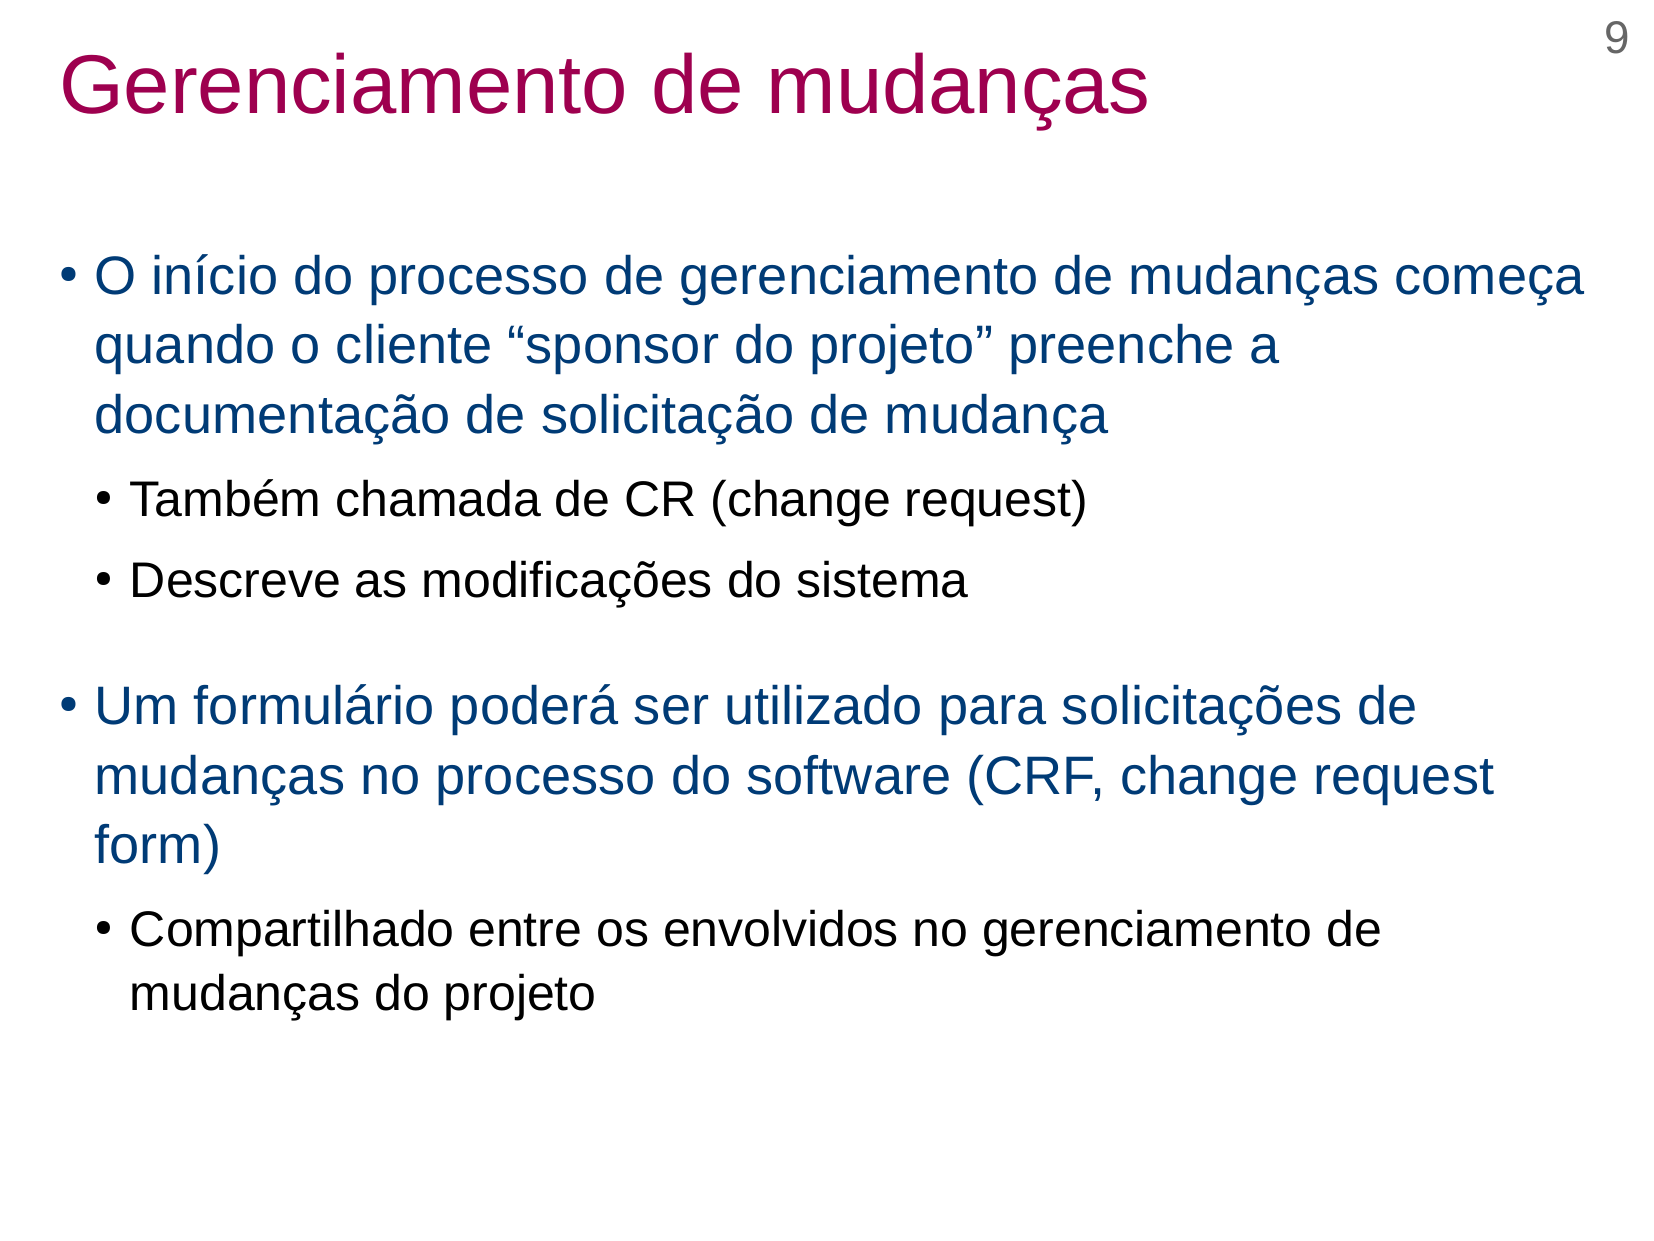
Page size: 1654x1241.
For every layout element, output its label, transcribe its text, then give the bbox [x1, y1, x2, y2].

title Gerenciamento de mudanças [59, 29, 1595, 148]
list O início do processo de gerenciamento de mudanças começa quando o cliente “sponsor do projeto” preenche a documentação de solicitação de mudança Também chamada de CR (change request) Descreve as modificações do sistema Um formulário poderá ser utilizado para solicitações de mudanças no processo do software (CRF, change request form) Compartilhado entre os envolvidos no gerenciamento de mudanças do projeto [59, 236, 1595, 1211]
